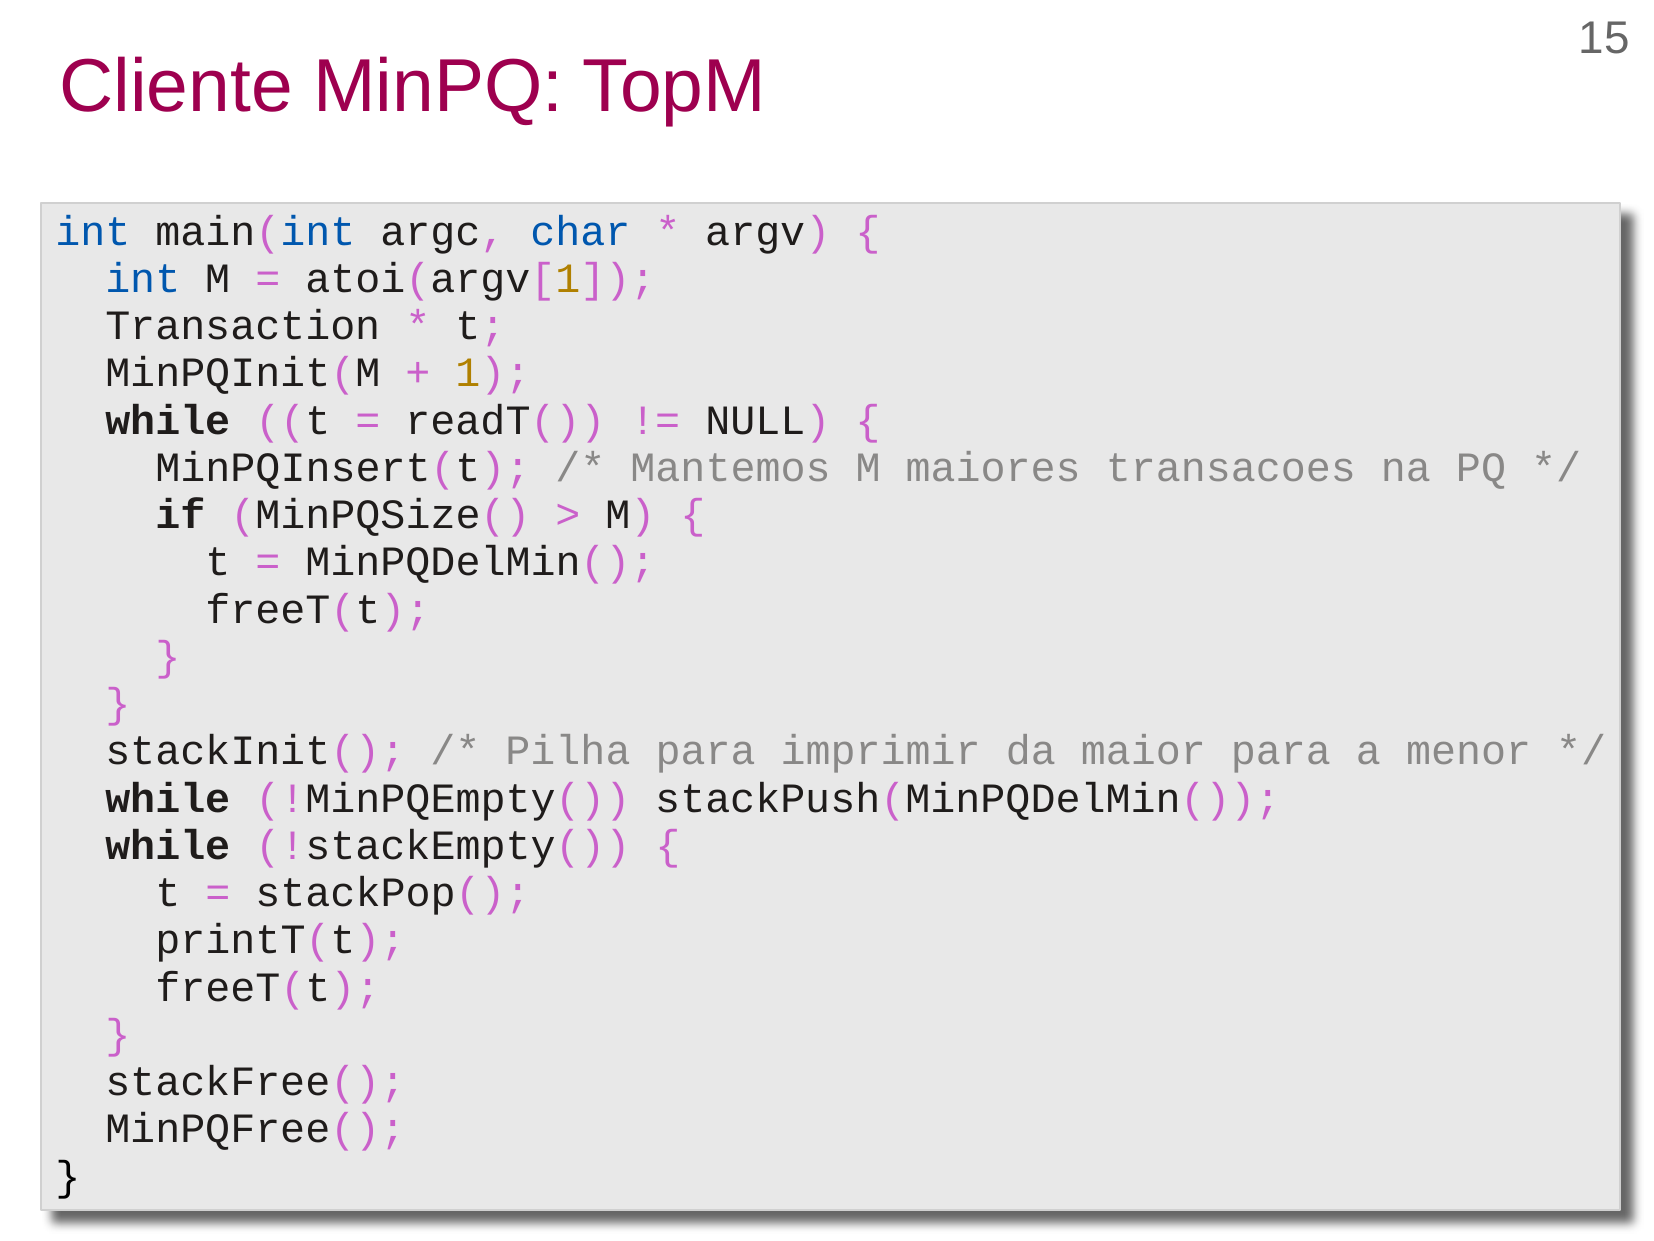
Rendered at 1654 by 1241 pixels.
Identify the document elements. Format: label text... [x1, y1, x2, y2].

text_box int main(int argc, char * argv) { int M = atoi(argv[1]); Transaction * t; MinPQInit(M + 1); while ((t = readT()) != NULL) { MinPQInsert(t); /* Mantemos M maiores transacoes na PQ */ if (MinPQSize() > M) { t = MinPQDelMin(); freeT(t); } } stackInit(); /* Pilha para imprimir da maior para a menor */ while (!MinPQEmpty()) stackPush(MinPQDelMin()); while (!stackEmpty()) { t = stackPop(); printT(t); freeT(t); } stackFree(); MinPQFree(); } [40, 203, 1621, 1211]
title Cliente MinPQ: TopM [59, 29, 1595, 148]
